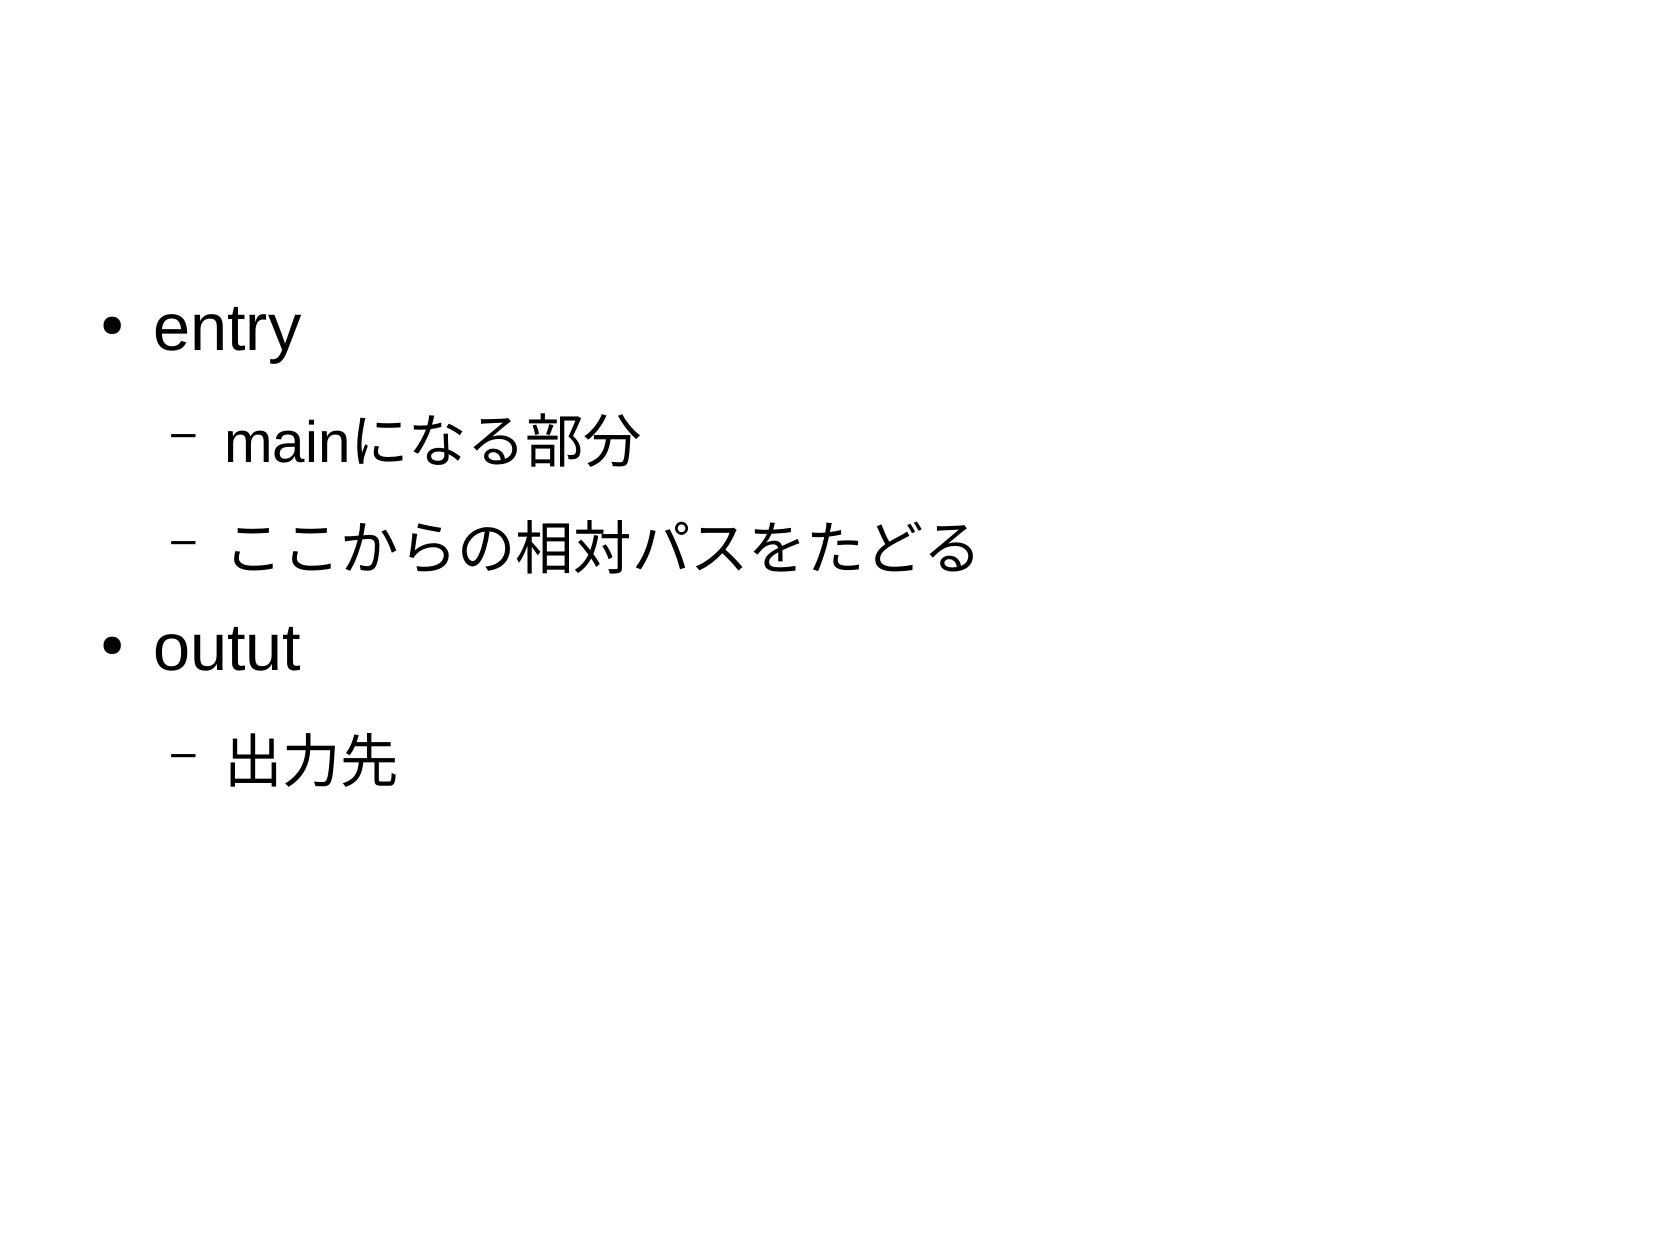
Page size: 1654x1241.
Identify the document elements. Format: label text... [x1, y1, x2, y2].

list entry mainになる部分 ここからの相対パスをたどる outut 出力先 [82, 290, 1571, 1010]
